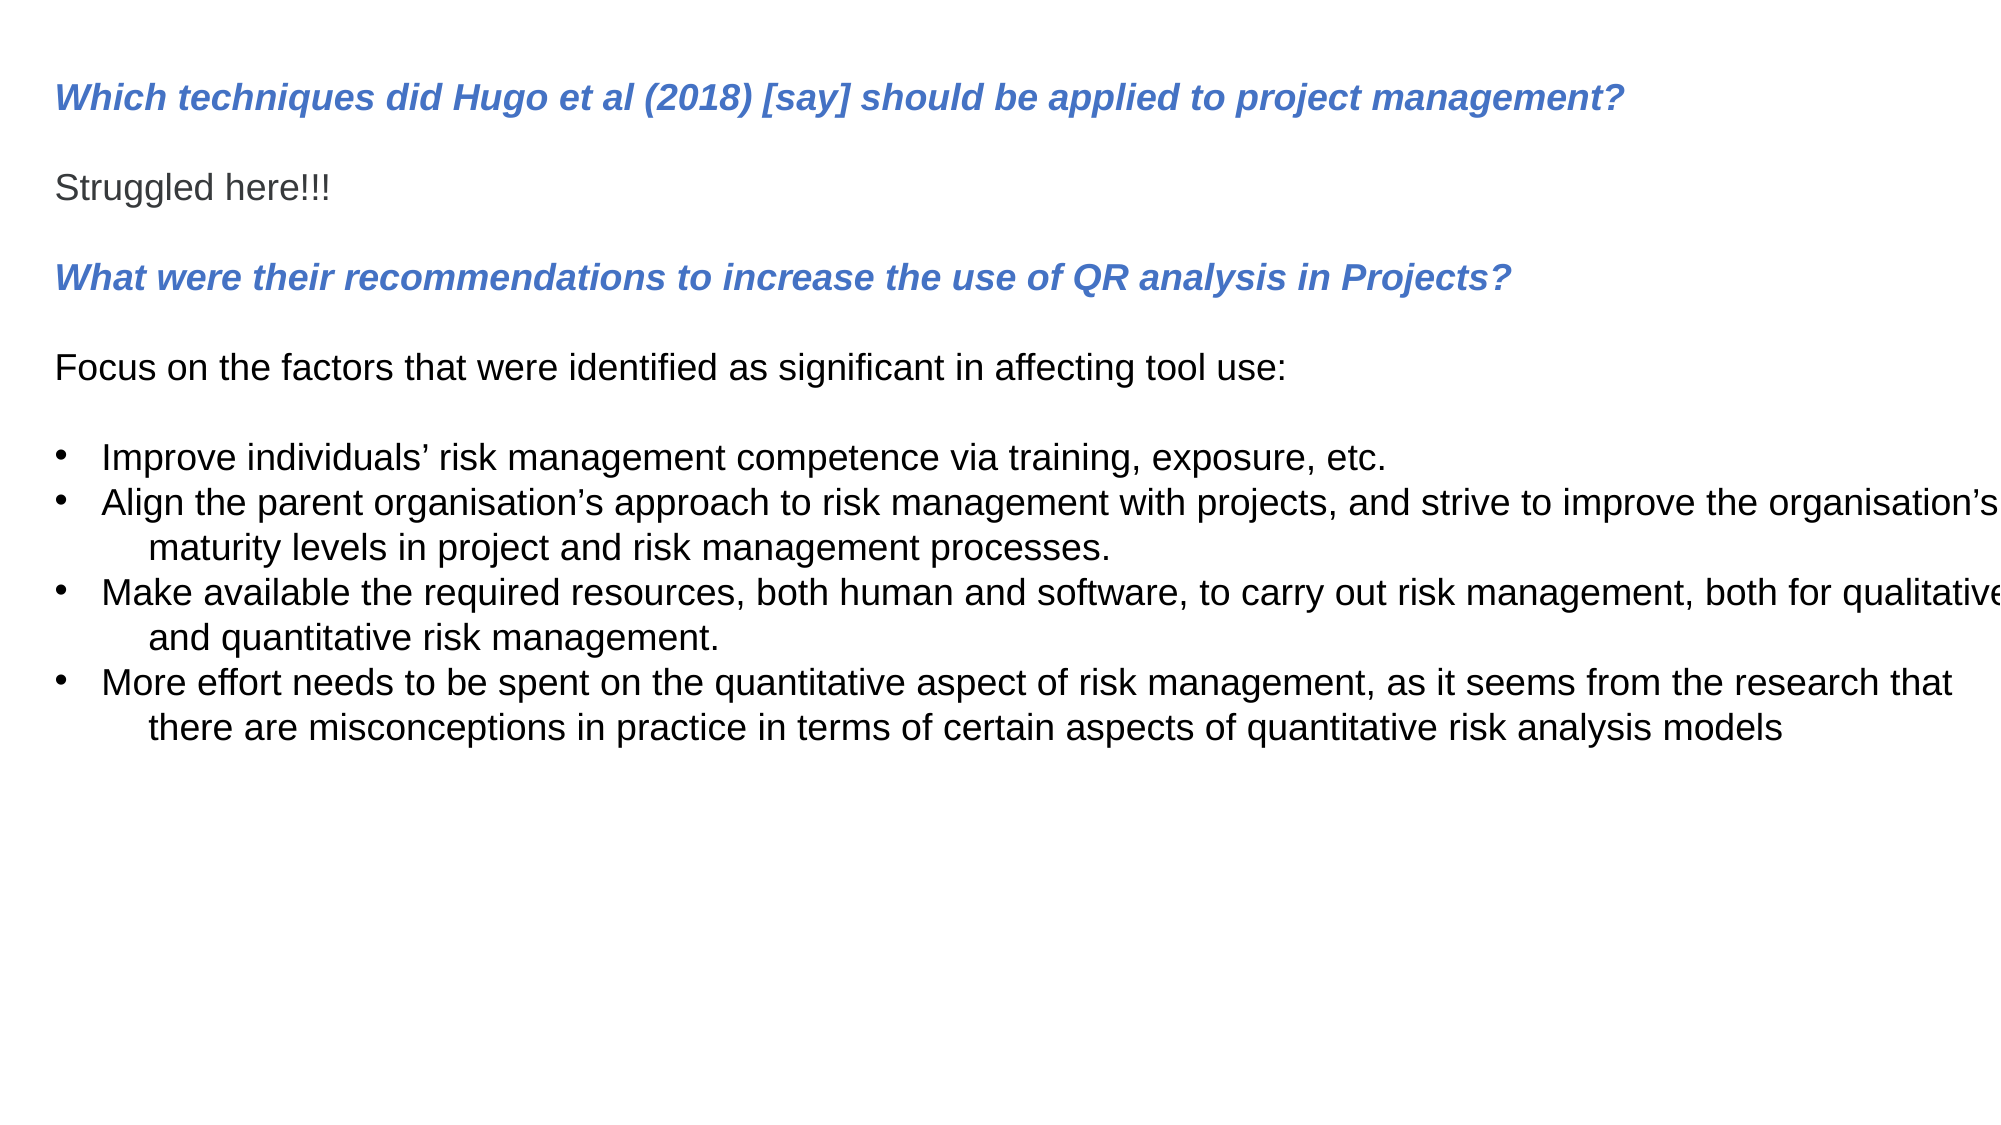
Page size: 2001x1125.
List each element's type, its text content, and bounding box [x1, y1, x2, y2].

text_box Which techniques did Hugo et al (2018) [say] should be applied to project management? Struggled here!!! What were their recommendations to increase the use of QR analysis in Projects? Focus on the factors that were identified as significant in affecting tool use: Improve individuals’ risk management competence via training, exposure, etc. Align the parent organisation’s approach to risk management with projects, and strive to improve the organisation’s maturity levels in project and risk management processes. Make available the required resources, both human and software, to carry out risk management, both for qualitative and quantitative risk management. More effort needs to be spent on the quantitative aspect of risk management, as it seems from the research that there are misconceptions in practice in terms of certain aspects of quantitative risk analysis models [39, 64, 2000, 762]
